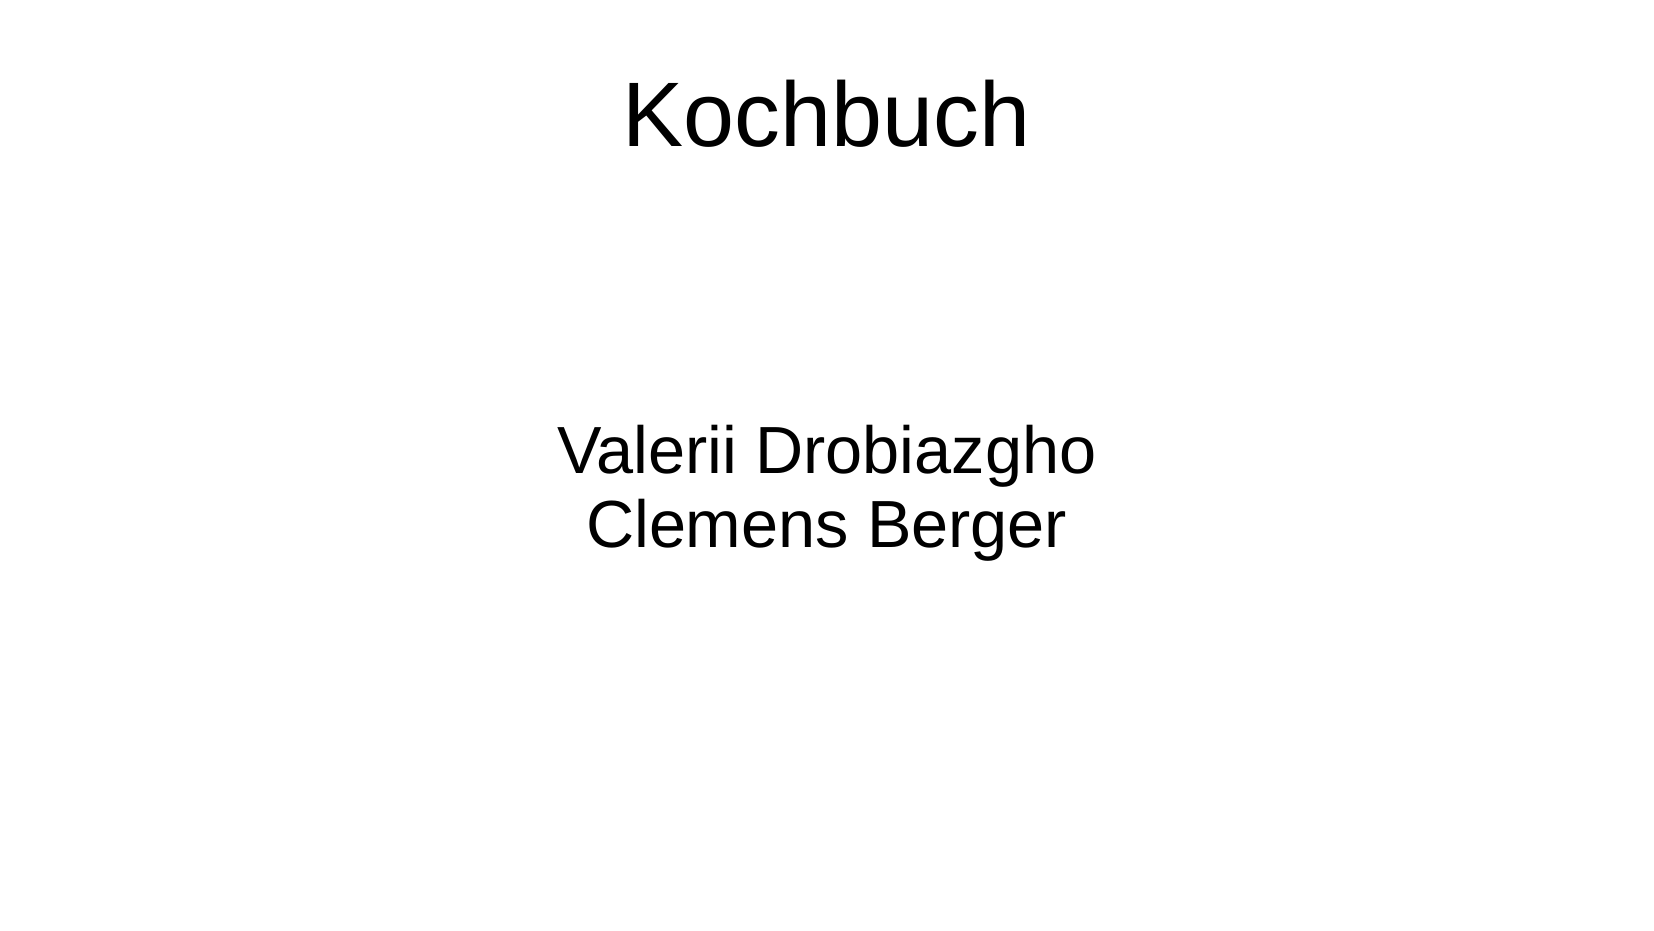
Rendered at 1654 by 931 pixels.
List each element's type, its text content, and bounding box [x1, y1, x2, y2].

subtitle Valerii Drobiazgho Clemens Berger [82, 217, 1571, 758]
title Kochbuch [82, 37, 1571, 193]
